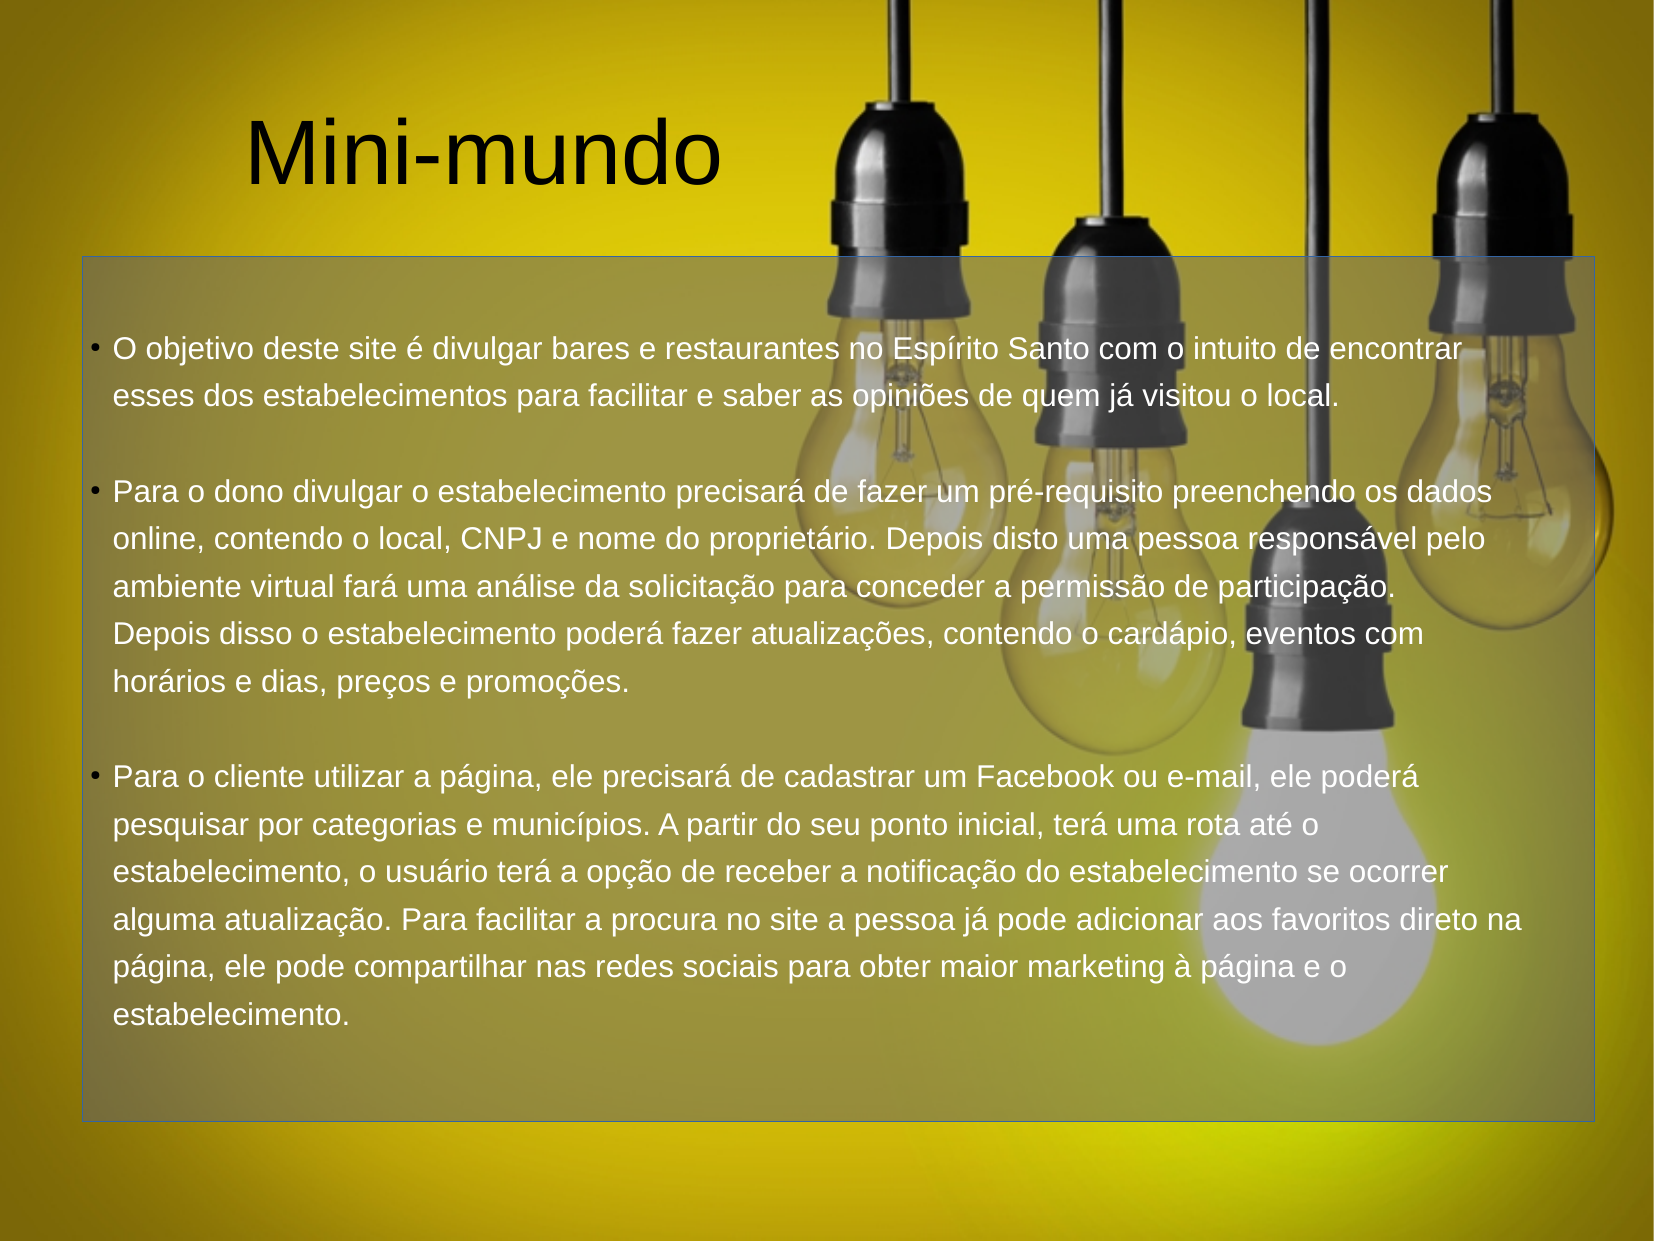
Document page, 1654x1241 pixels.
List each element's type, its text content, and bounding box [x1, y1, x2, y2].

picture [0, 0, 1654, 1241]
title Mini-mundo [82, 49, 886, 257]
text_box [82, 256, 1595, 1122]
list O objetivo deste site é divulgar bares e restaurantes no Espírito Santo com o intuito de encontrar esses dos estabelecimentos para facilitar e saber as opiniões de quem já visitou o local. Para o dono divulgar o estabelecimento precisará de fazer um pré-requisito preenchendo os dados online, contendo o local, CNPJ e nome do proprietário. Depois disto uma pessoa responsável pelo ambiente virtual fará uma análise da solicitação para conceder a permissão de participação. Depois disso o estabelecimento poderá fazer atualizações, contendo o cardápio, eventos com horários e dias, preços e promoções. Para o cliente utilizar a página, ele precisará de cadastrar um Facebook ou e-mail, ele poderá pesquisar por categorias e municípios. A partir do seu ponto inicial, terá uma rota até o estabelecimento, o usuário terá a opção de receber a notificação do estabelecimento se ocorrer alguma atualização. Para facilitar a procura no site a pessoa já pode adicionar aos favoritos direto na página, ele pode compartilhar nas redes sociais para obter maior marketing à página e o estabelecimento. [82, 330, 1571, 1050]
